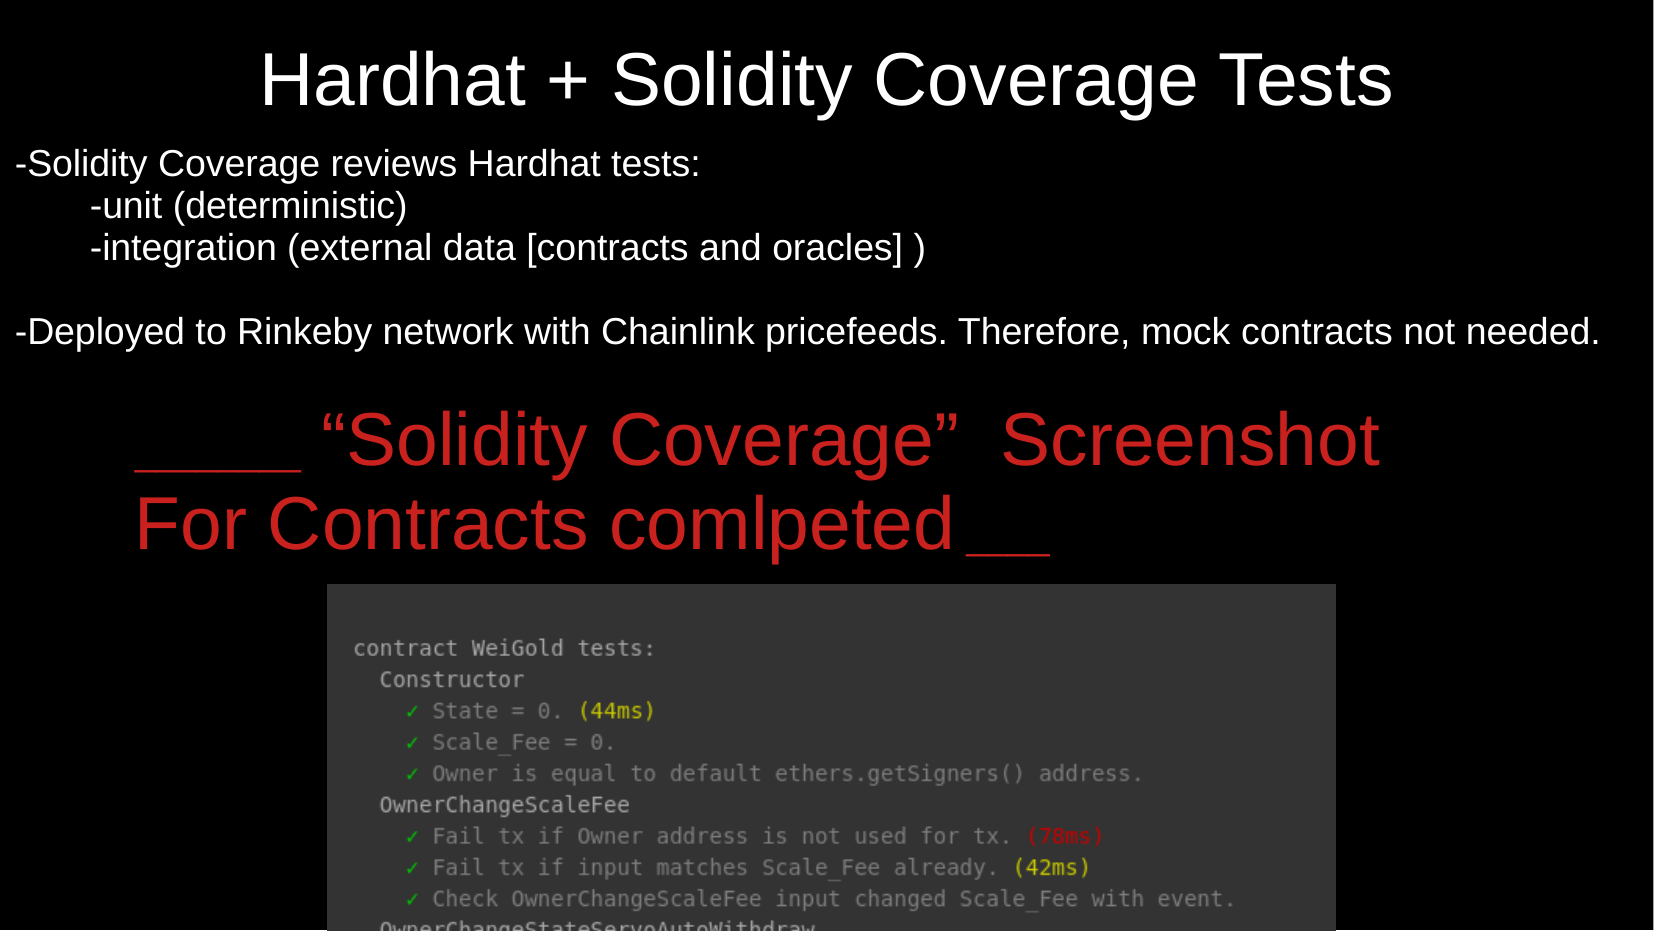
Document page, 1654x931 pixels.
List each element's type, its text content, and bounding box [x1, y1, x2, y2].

picture [327, 584, 1336, 931]
text_box ________ “Solidity Coverage” Screenshot For Contracts comlpeted ____ [120, 390, 1516, 916]
text_box -Solidity Coverage reviews Hardhat tests: -unit (deterministic) -integration (external data [contracts and oracles] ) -Deployed to Rinkeby network with Chainlink pricefeeds. Therefore, mock contracts not needed. [0, 135, 1654, 361]
text_box Hardhat + Solidity Coverage Tests [0, 30, 1654, 135]
